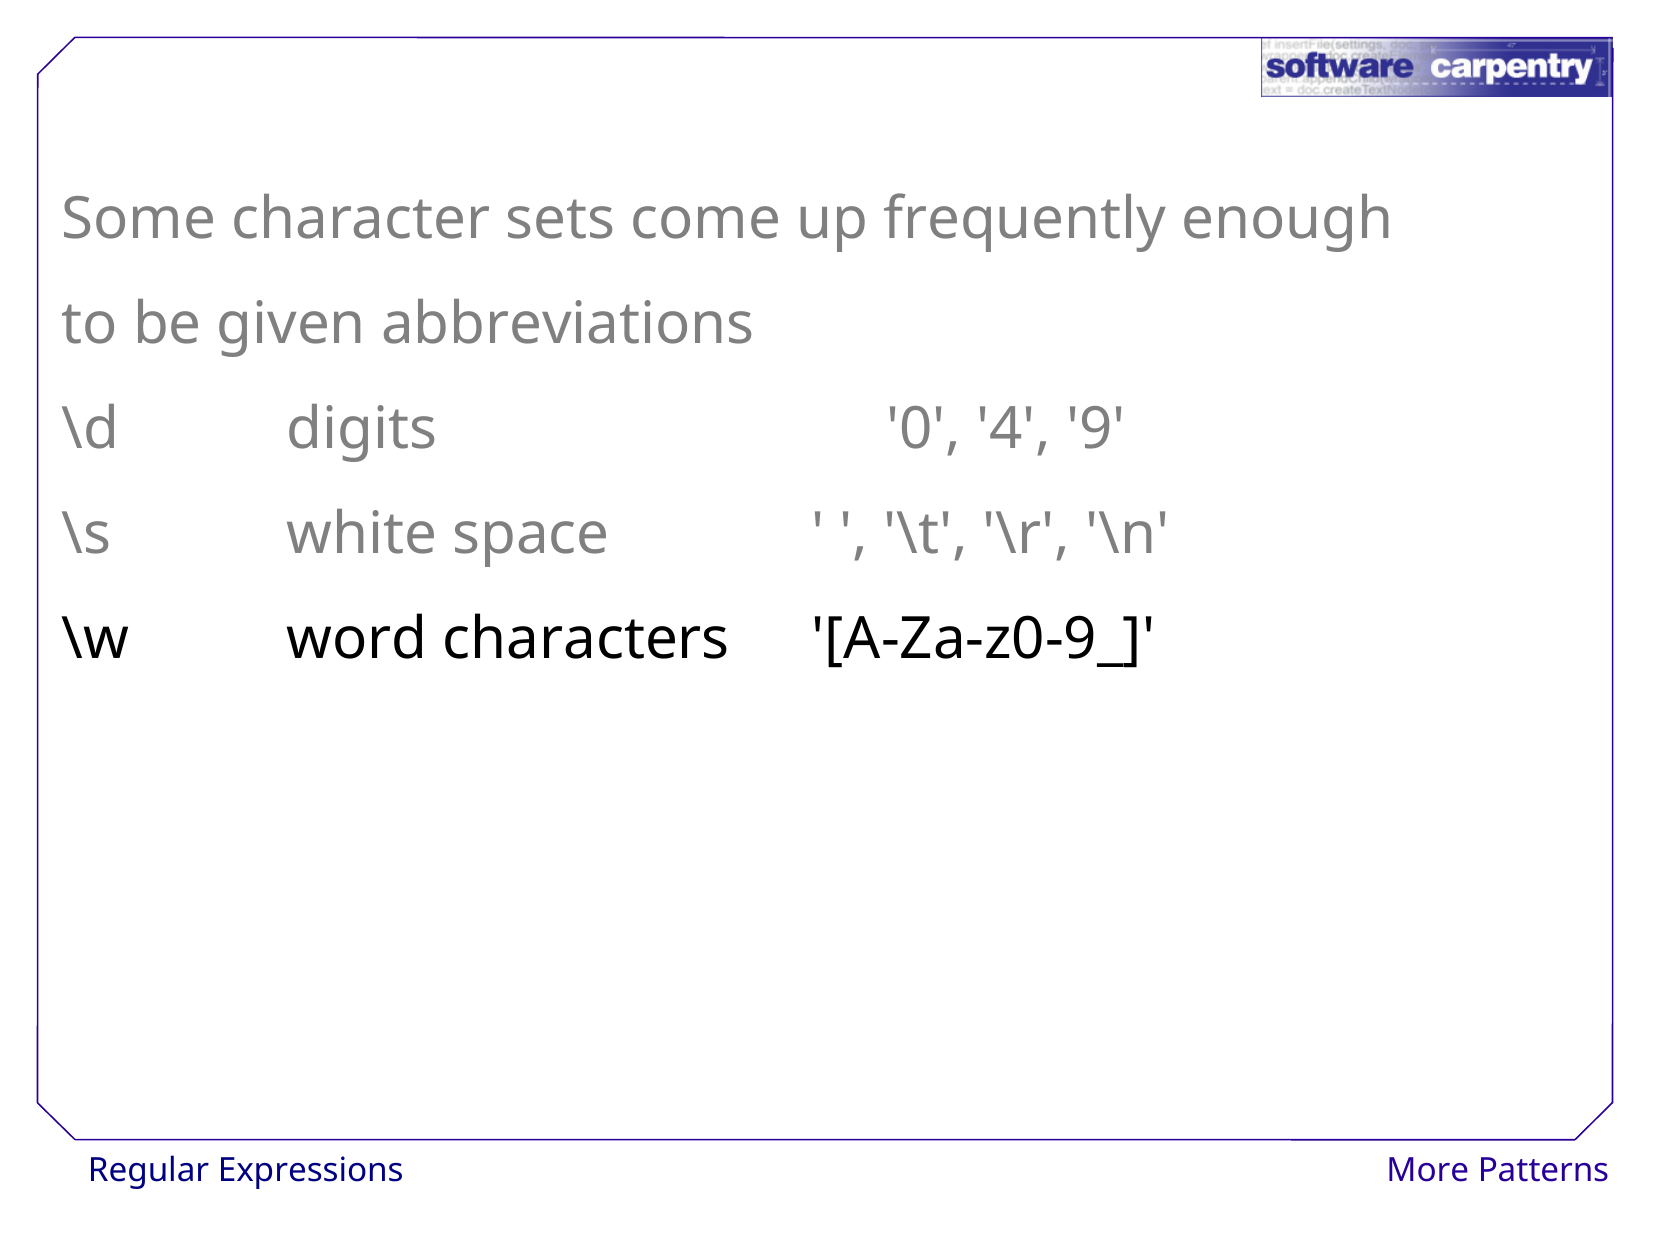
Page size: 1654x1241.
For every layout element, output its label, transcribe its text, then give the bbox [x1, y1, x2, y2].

picture [1261, 39, 1613, 97]
text_box Some character sets come up frequently enough to be given abbreviations \d digits '0', '4', '9' \s white space ' ', '\t', '\r', '\n' \w word characters '[A-Za-z0-9_]' [46, 138, 1559, 679]
